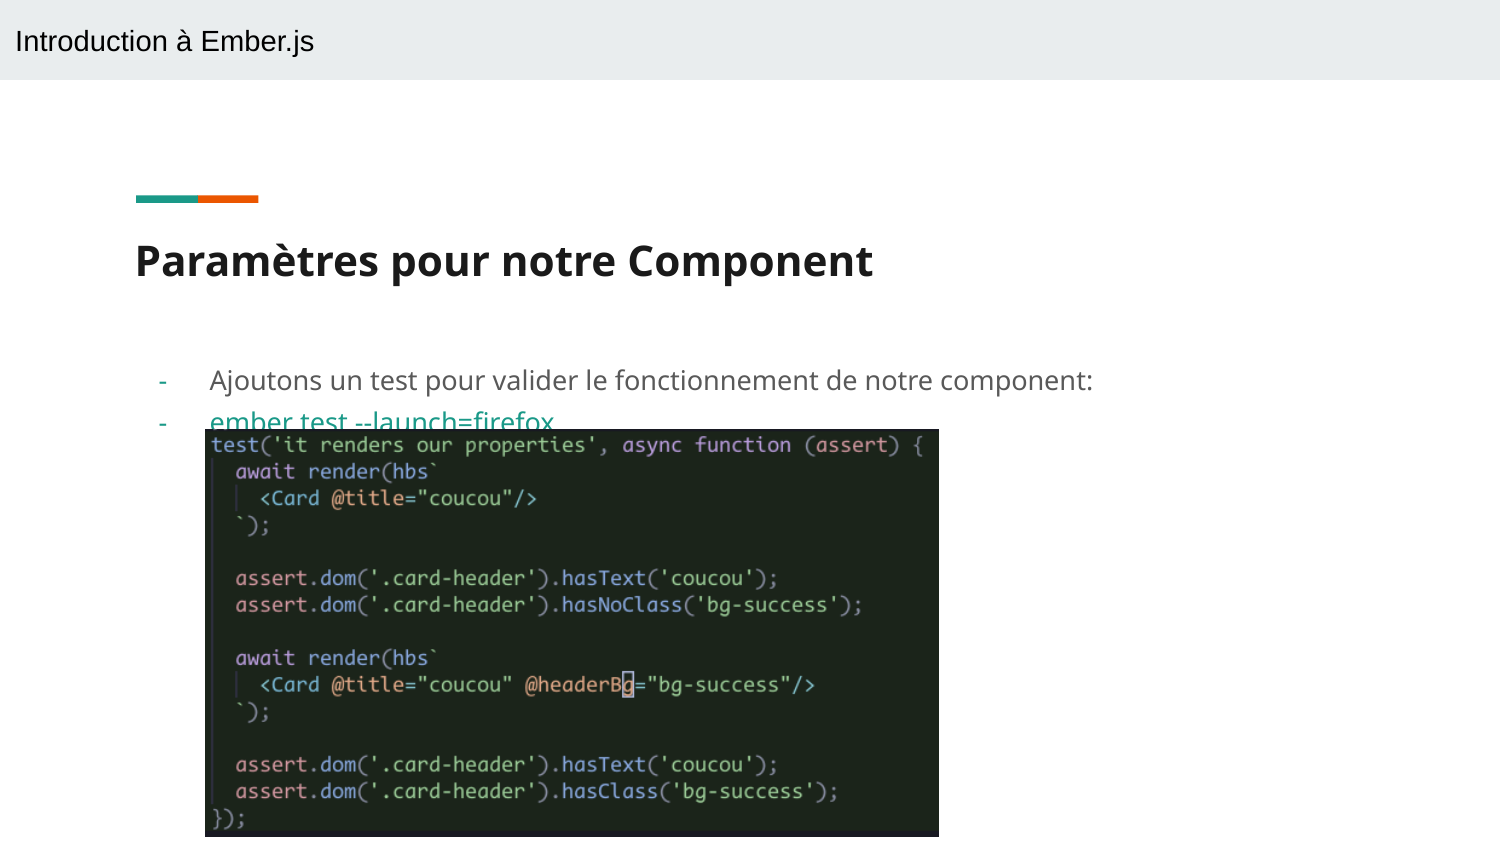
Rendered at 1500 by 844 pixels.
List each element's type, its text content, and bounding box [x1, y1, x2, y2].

picture [205, 429, 939, 837]
title Paramètres pour notre Component [119, 216, 1381, 305]
list Ajoutons un test pour valider le fonctionnement de notre component: ember test --launch=firefox [119, 341, 1381, 712]
